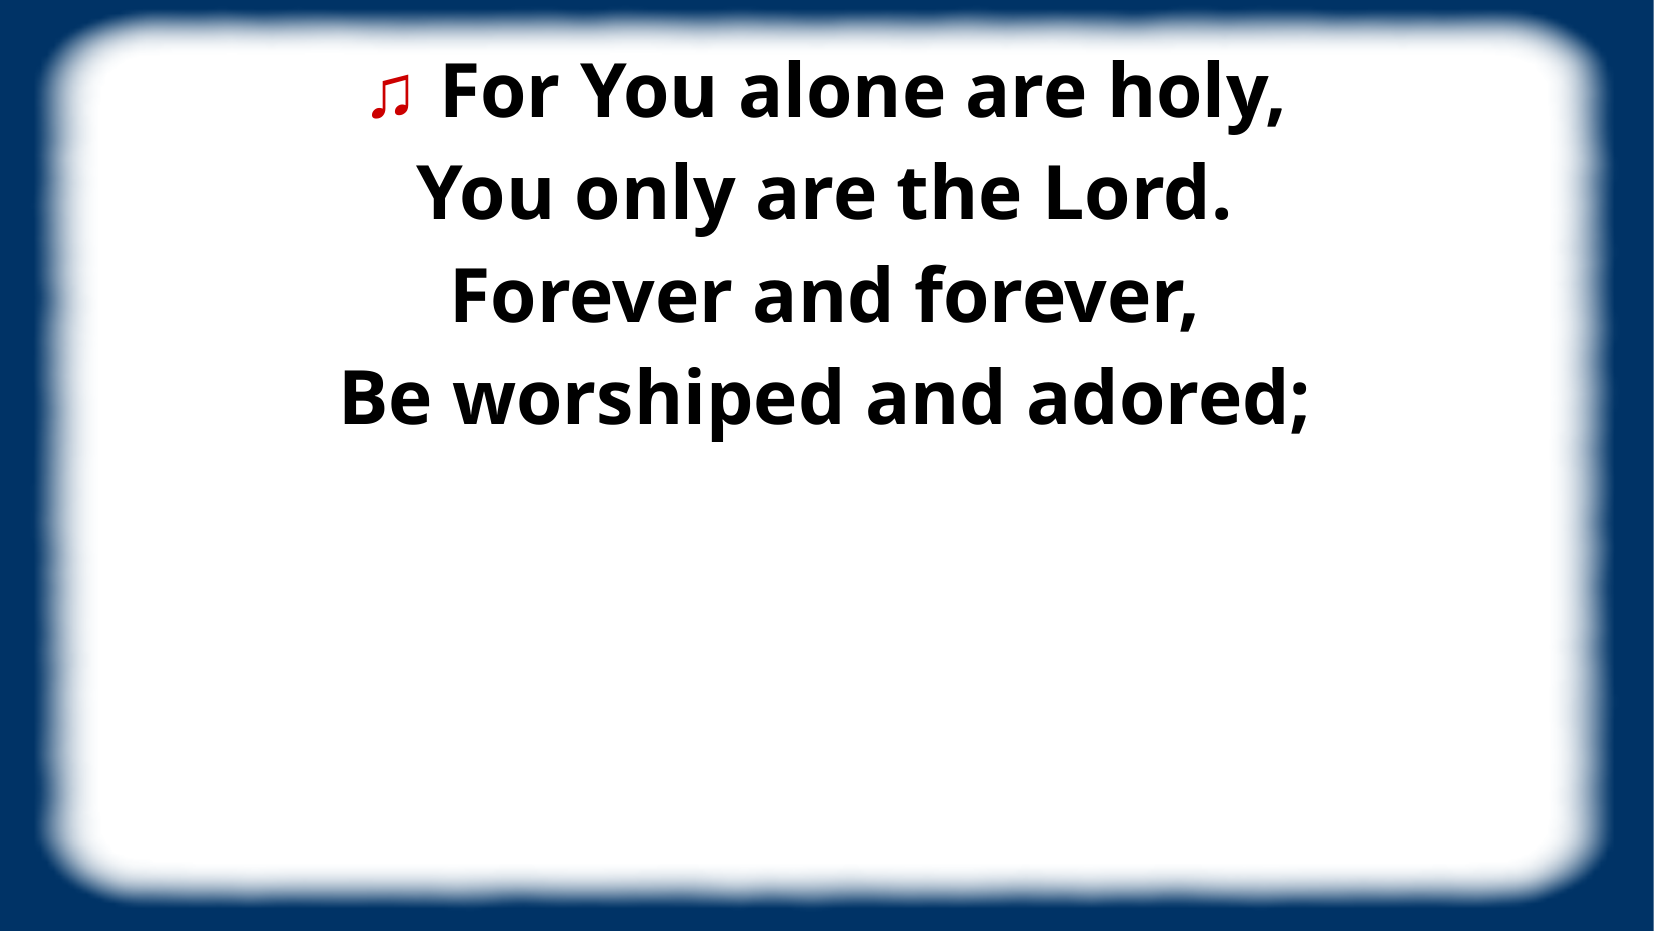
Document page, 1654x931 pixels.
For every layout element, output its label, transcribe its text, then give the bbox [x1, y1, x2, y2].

picture [0, 0, 1654, 931]
text_box ♫ For You alone are holy, You only are the Lord. Forever and forever, Be worshiped and adored; [105, 30, 1546, 445]
